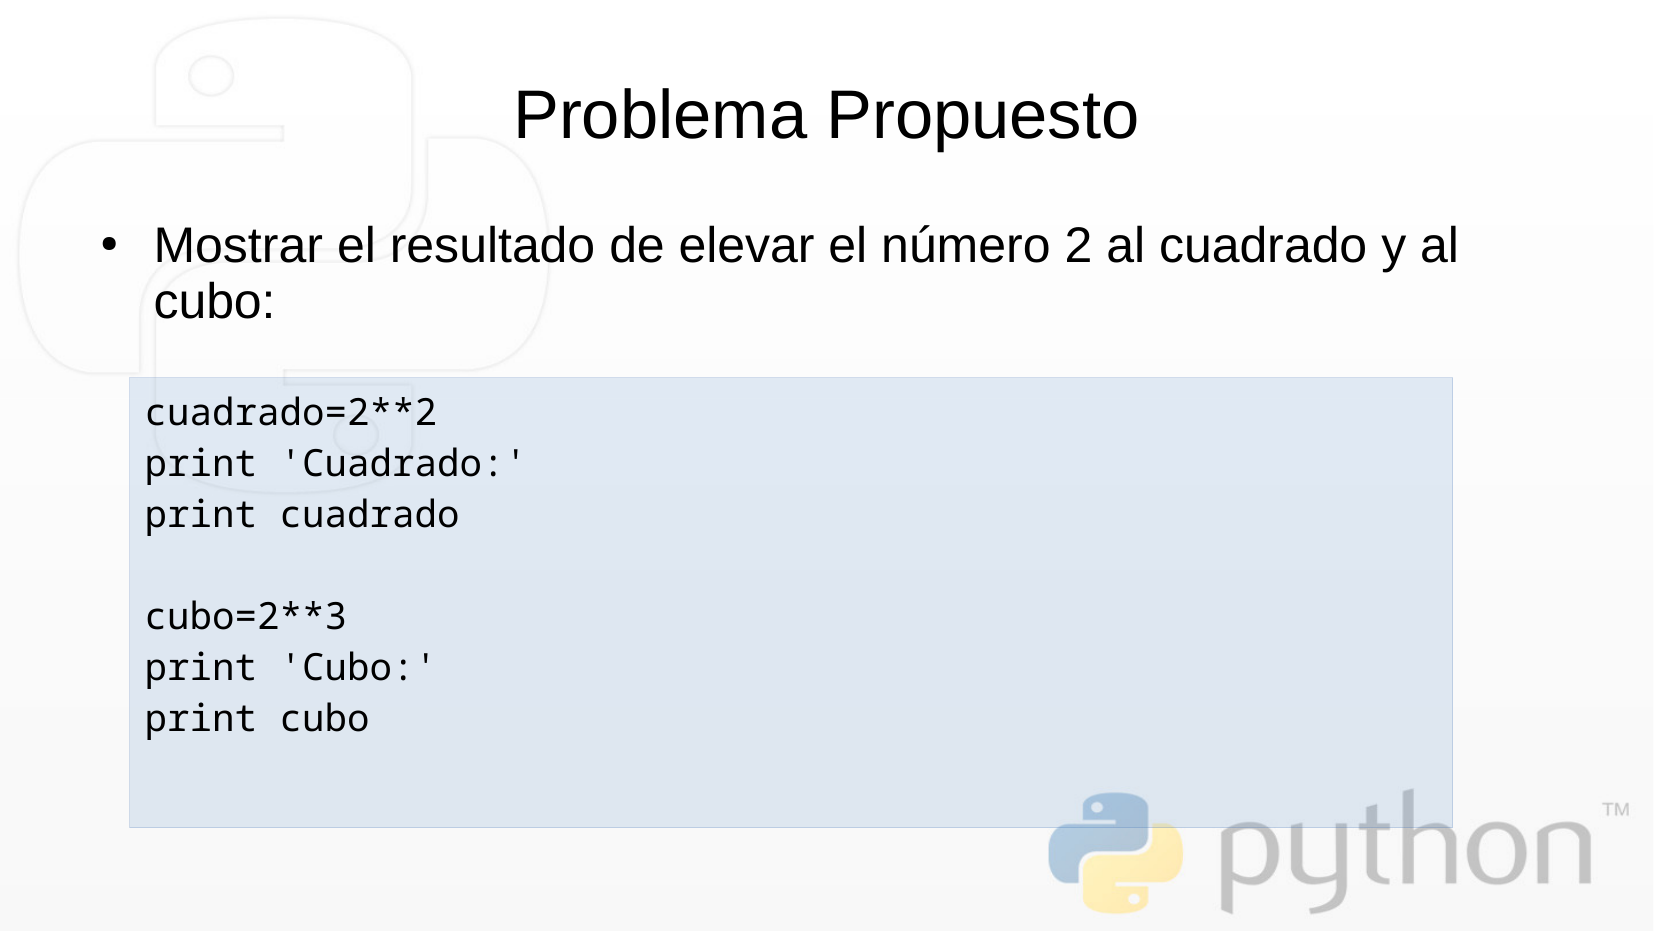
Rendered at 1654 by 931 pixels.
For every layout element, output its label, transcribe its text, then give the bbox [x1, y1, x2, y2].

title Problema Propuesto [82, 37, 1571, 193]
picture [0, 0, 1654, 931]
text_box cuadrado=2**2 print 'Cuadrado:' print cuadrado cubo=2**3 print 'Cubo:' print cubo [129, 377, 1453, 828]
list Mostrar el resultado de elevar el número 2 al cuadrado y al cubo: [82, 217, 1571, 355]
